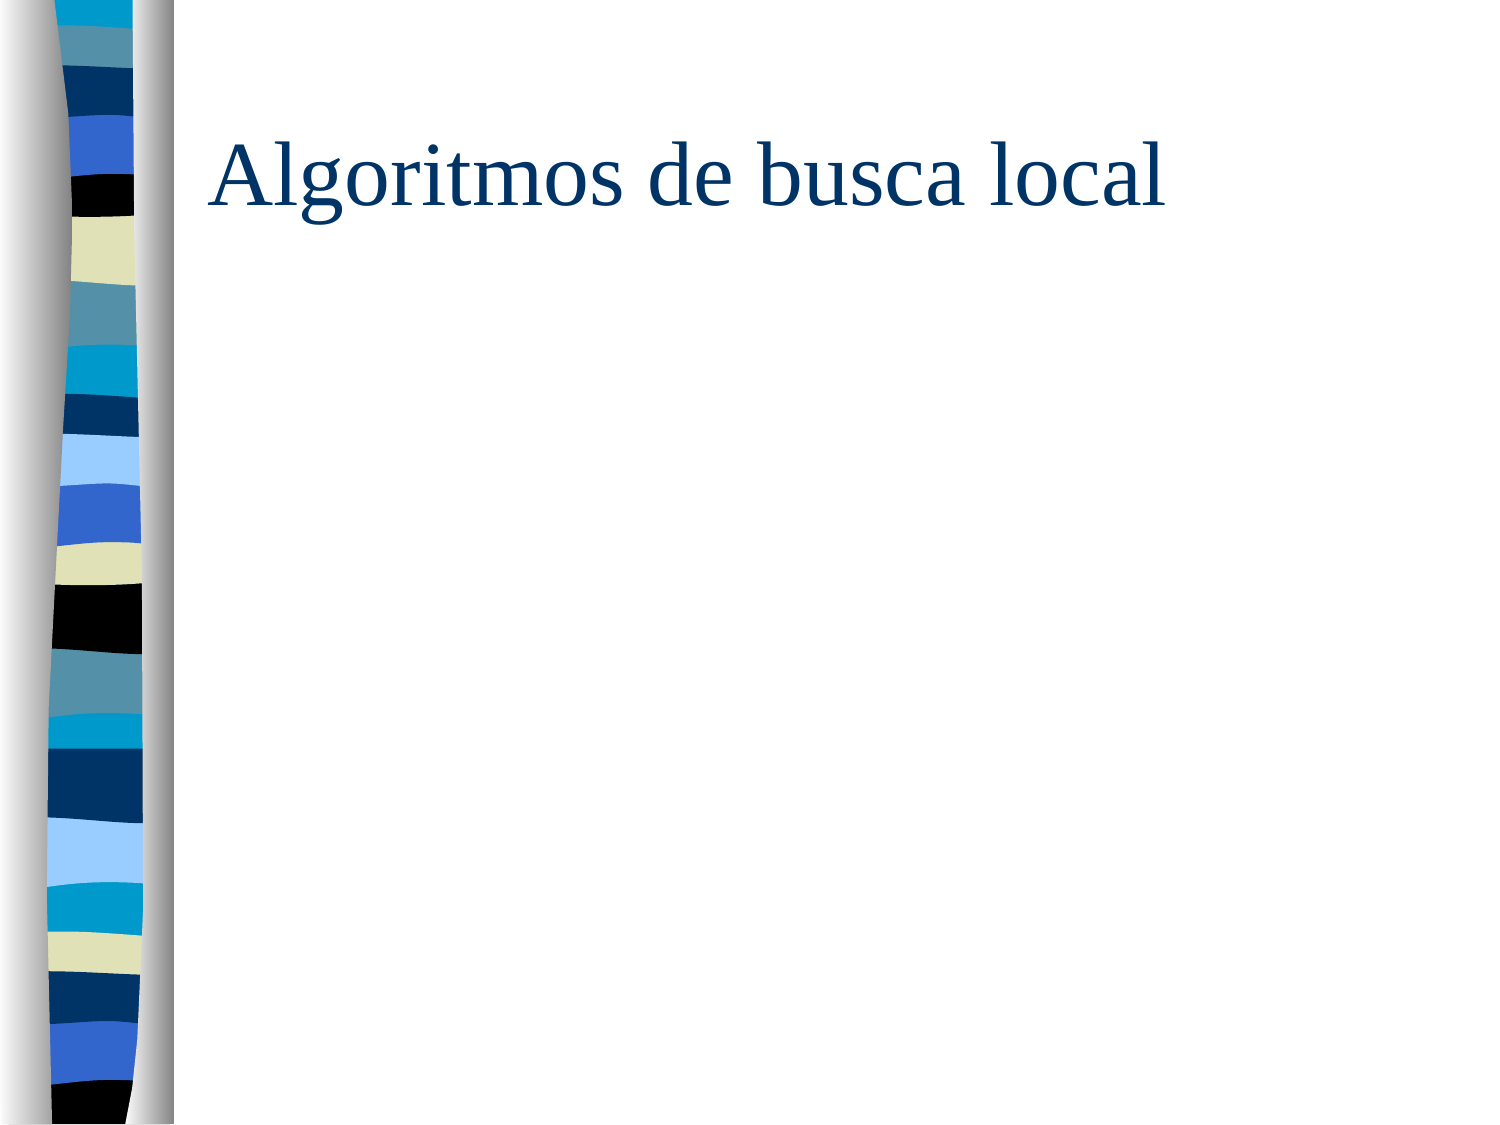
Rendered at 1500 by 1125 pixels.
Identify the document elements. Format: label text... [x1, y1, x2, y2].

title Algoritmos de busca local [192, 74, 1468, 263]
